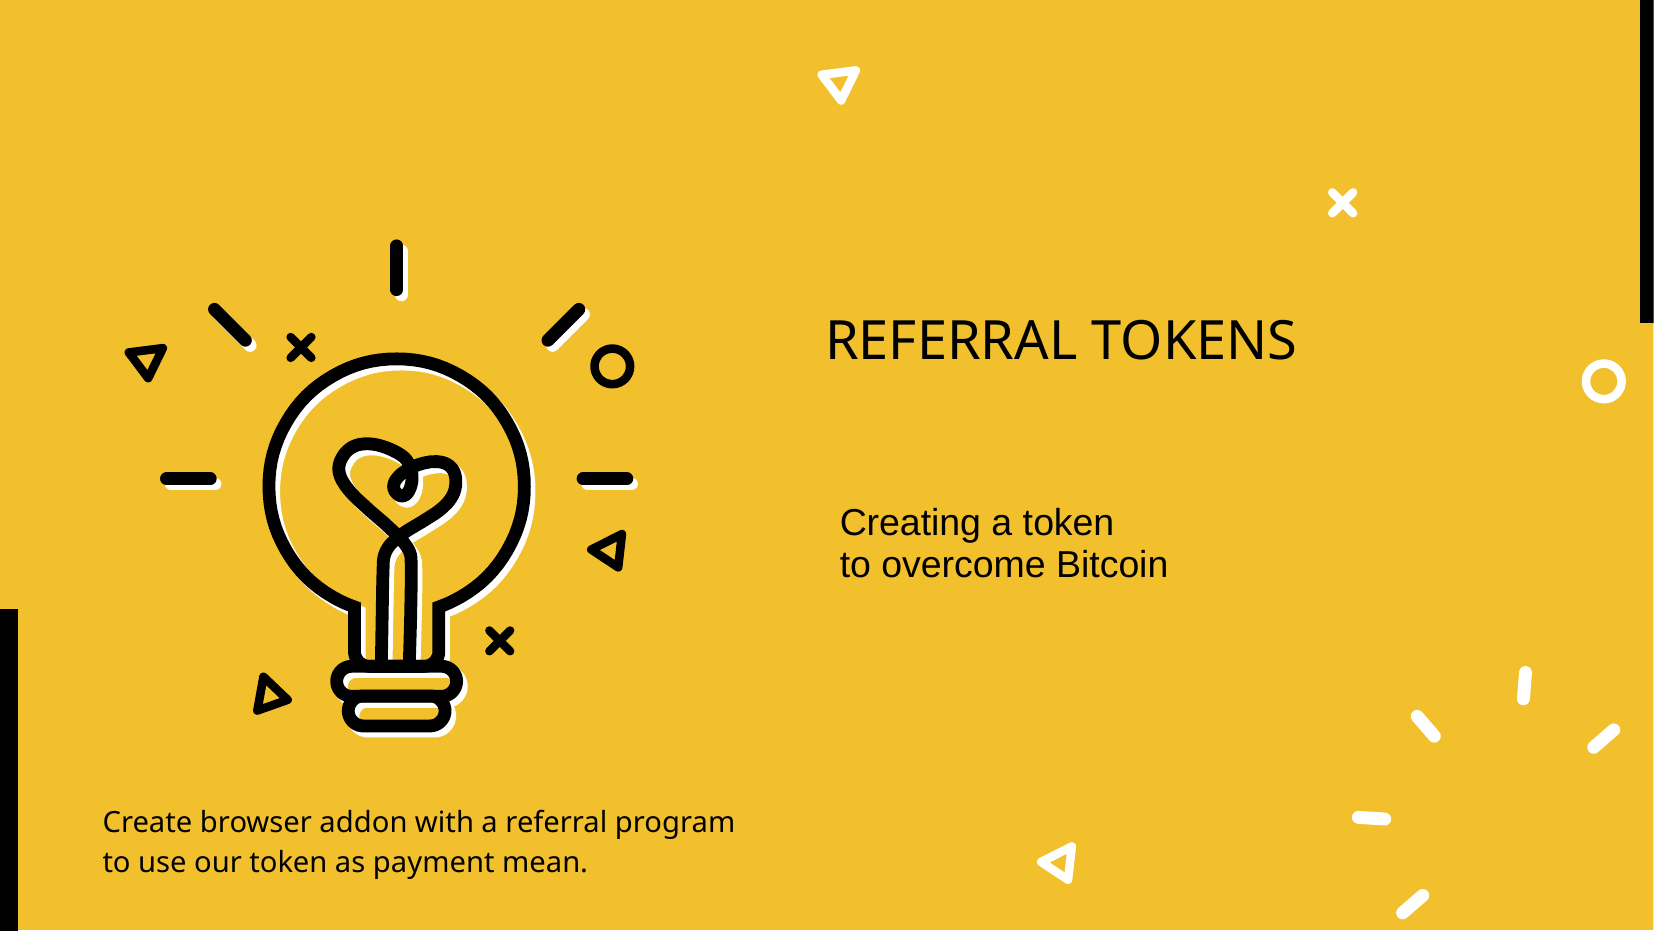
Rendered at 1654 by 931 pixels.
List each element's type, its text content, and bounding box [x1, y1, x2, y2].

title REFERRAL TOKENS [825, 264, 1463, 413]
text_box Create browser addon with a referral program to use our token as payment mean. [102, 800, 763, 881]
text_box Creating a token to overcome Bitcoin [825, 412, 1276, 675]
